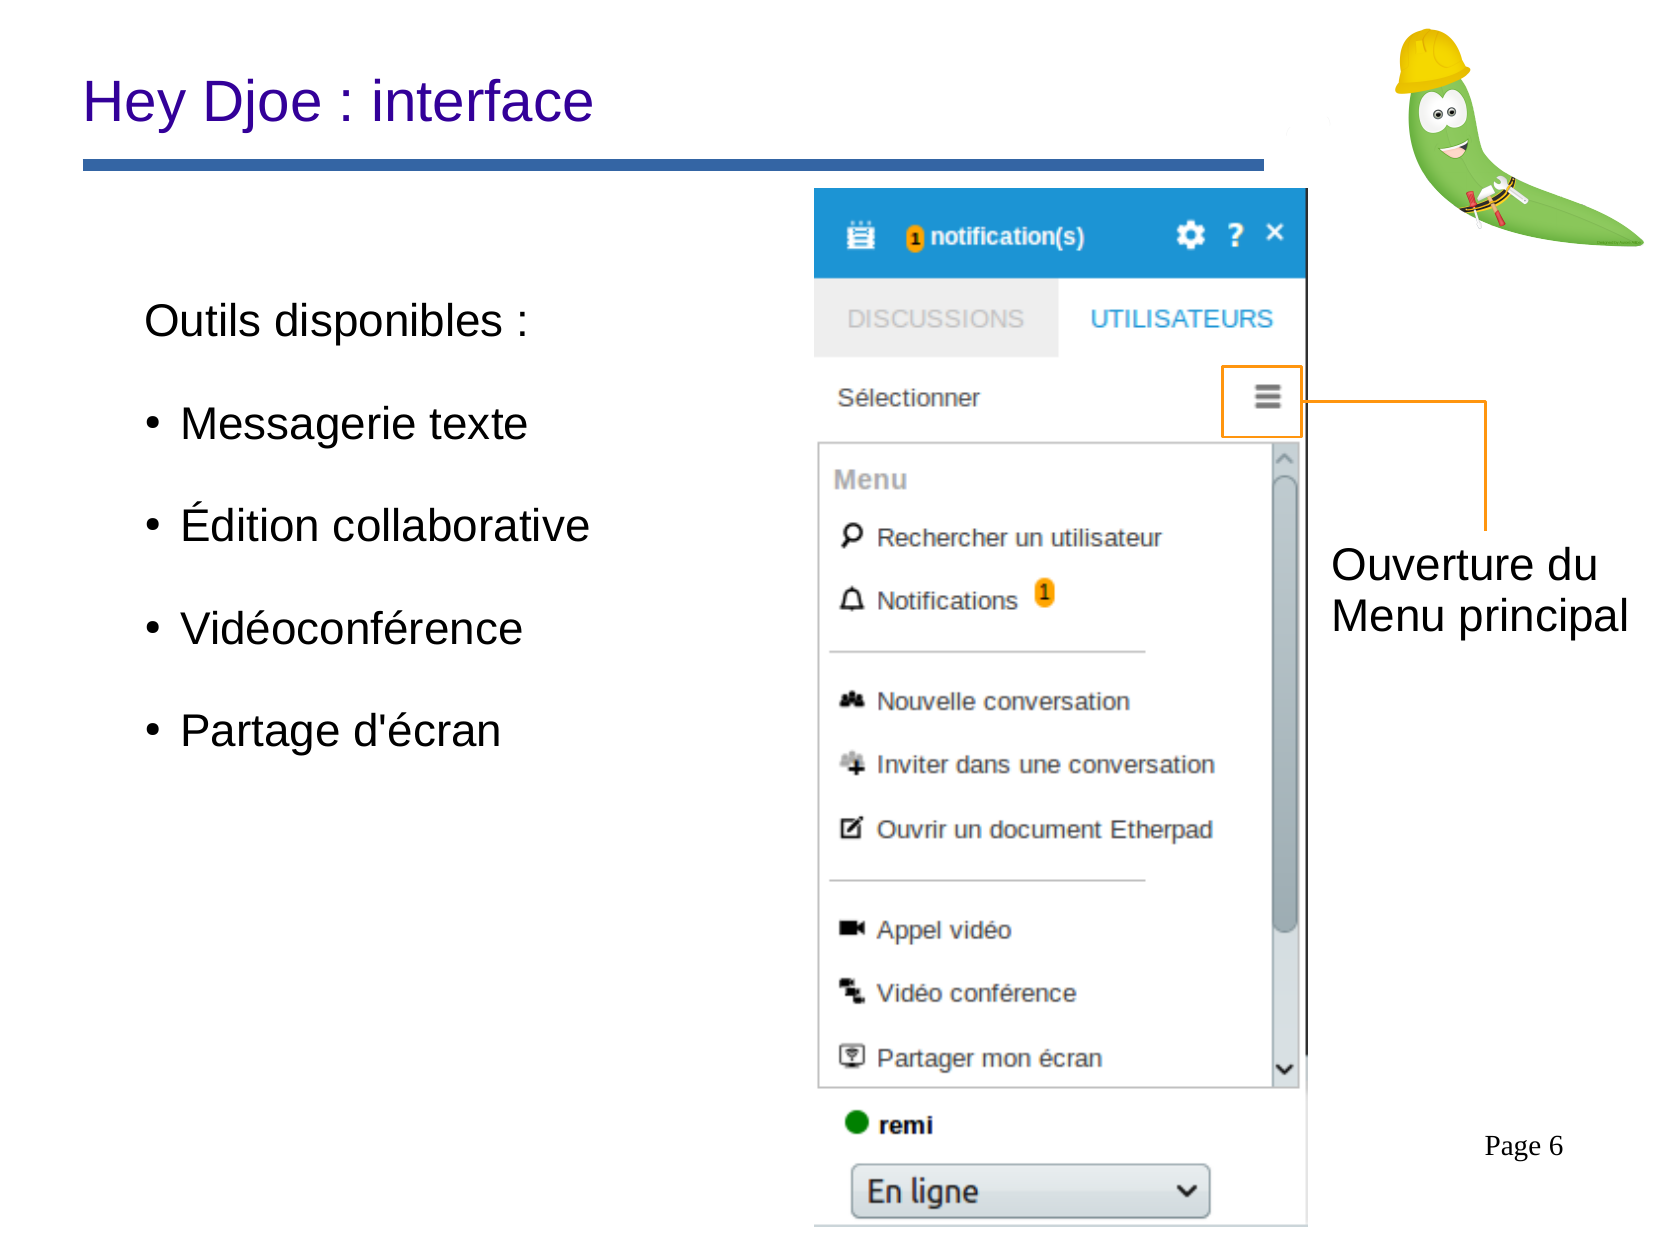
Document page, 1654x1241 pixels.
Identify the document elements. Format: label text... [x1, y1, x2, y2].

picture [1224, 368, 1300, 436]
title Hey Djoe : interface [82, 49, 1264, 154]
text_box Ouverture du Menu principal [1316, 531, 1654, 681]
text_box Outils disponibles : Messagerie texte Édition collaborative Vidéoconférence Partage d'écran [129, 287, 814, 816]
picture [814, 23, 1647, 1227]
